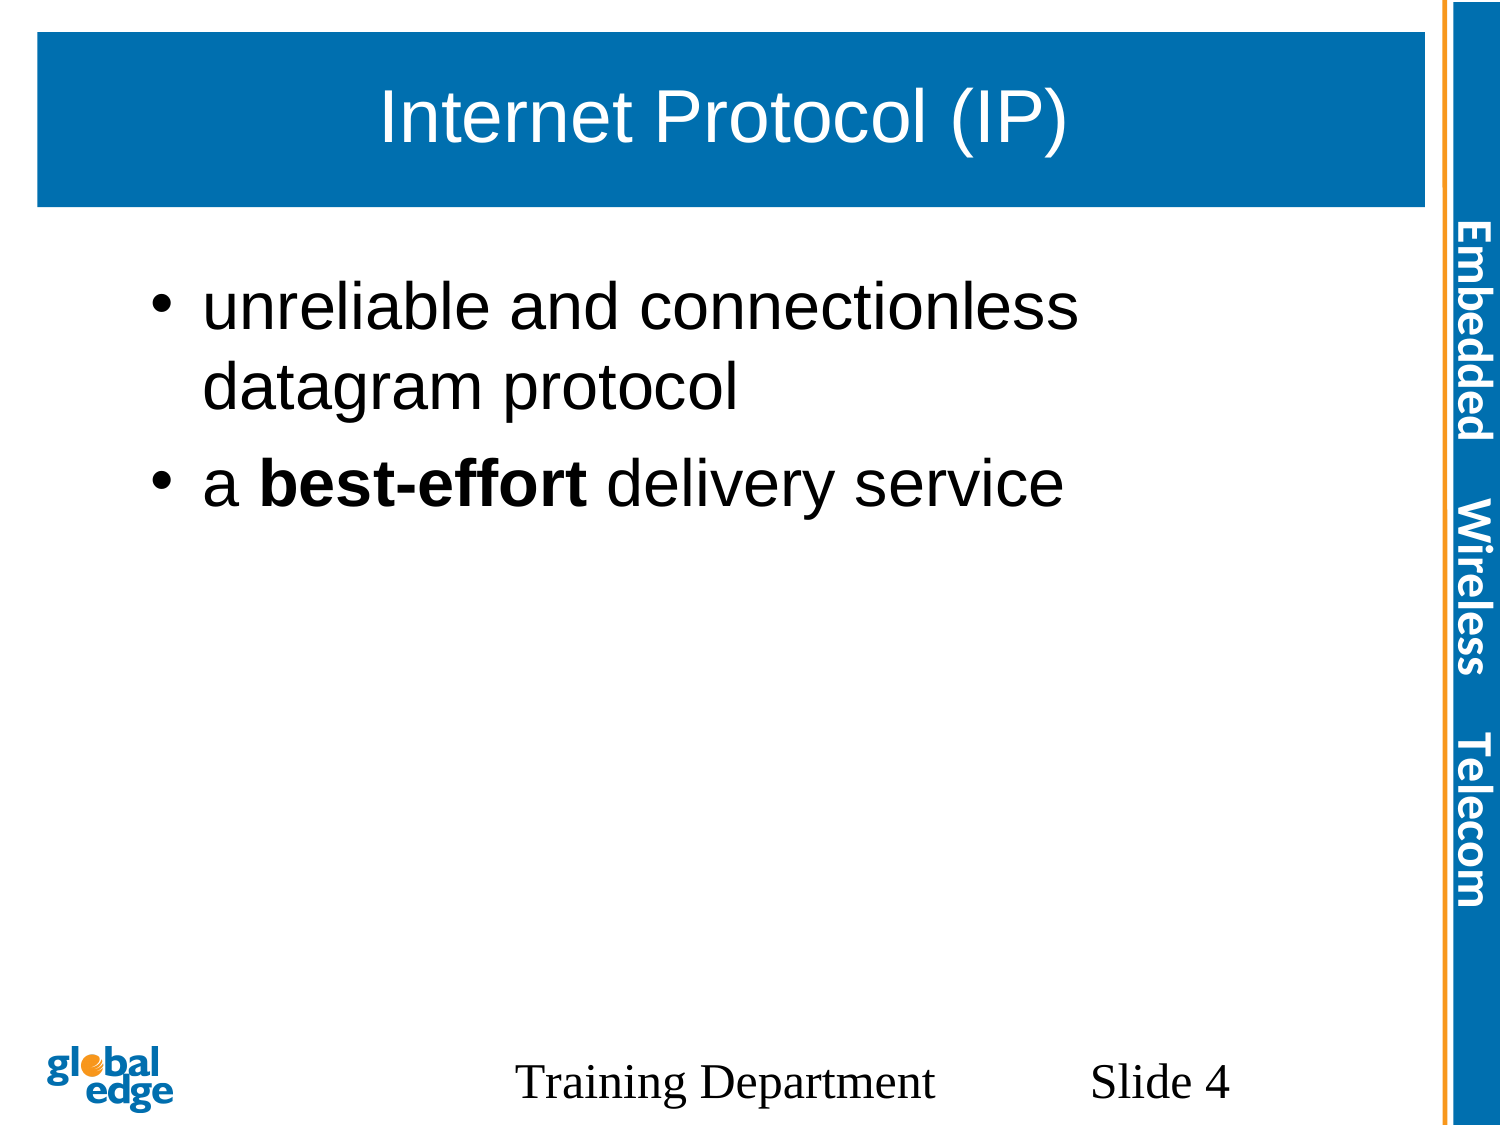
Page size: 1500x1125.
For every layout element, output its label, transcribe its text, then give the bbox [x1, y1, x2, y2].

title Internet Protocol (IP)‏ [88, 64, 1361, 162]
picture [34, 1034, 185, 1125]
list unreliable and connectionless datagram protocol a best-effort delivery service [150, 262, 1351, 676]
